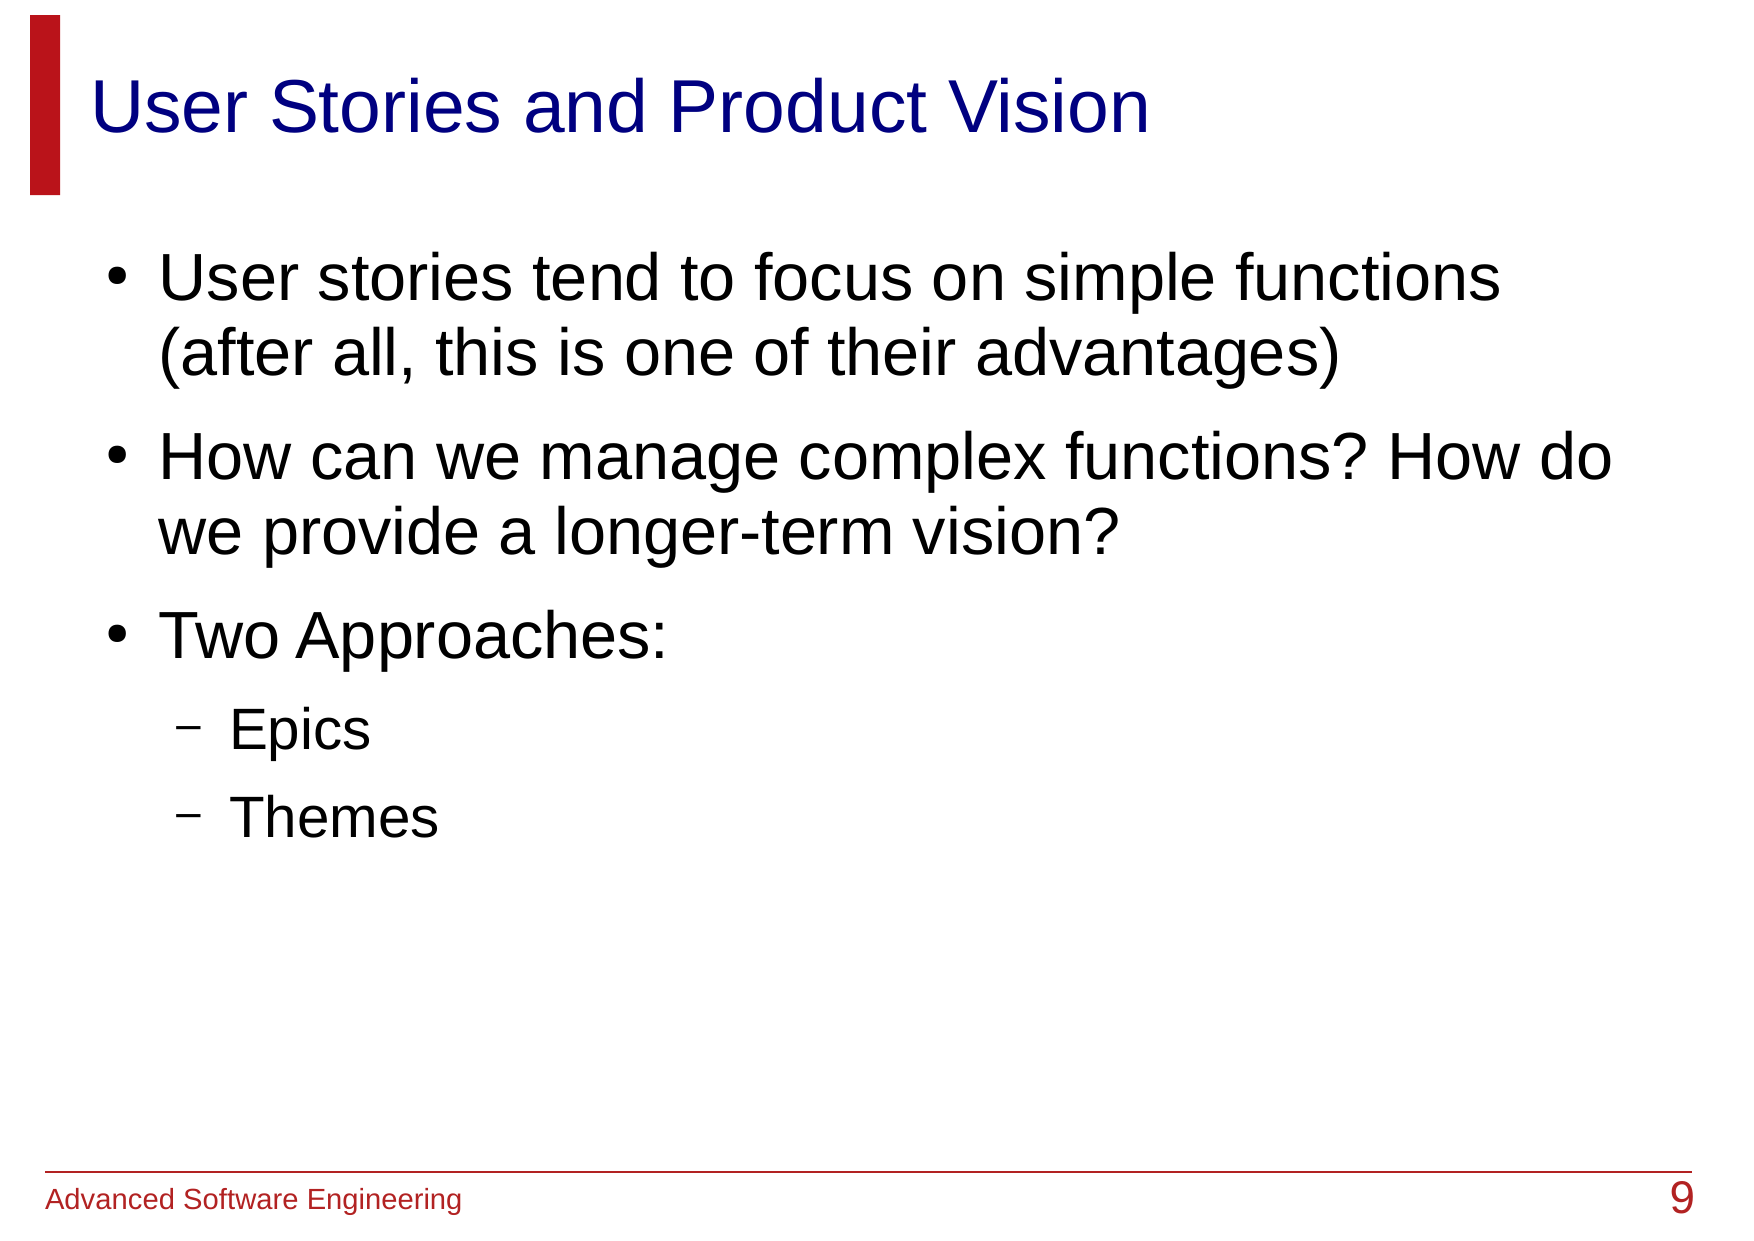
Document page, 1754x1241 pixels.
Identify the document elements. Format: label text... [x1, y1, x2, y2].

list User stories tend to focus on simple functions (after all, this is one of their advantages) How can we manage complex functions? How do we provide a longer-term vision? Two Approaches: Epics Themes [87, 240, 1696, 1130]
title User Stories and Product Vision [90, 17, 1696, 196]
